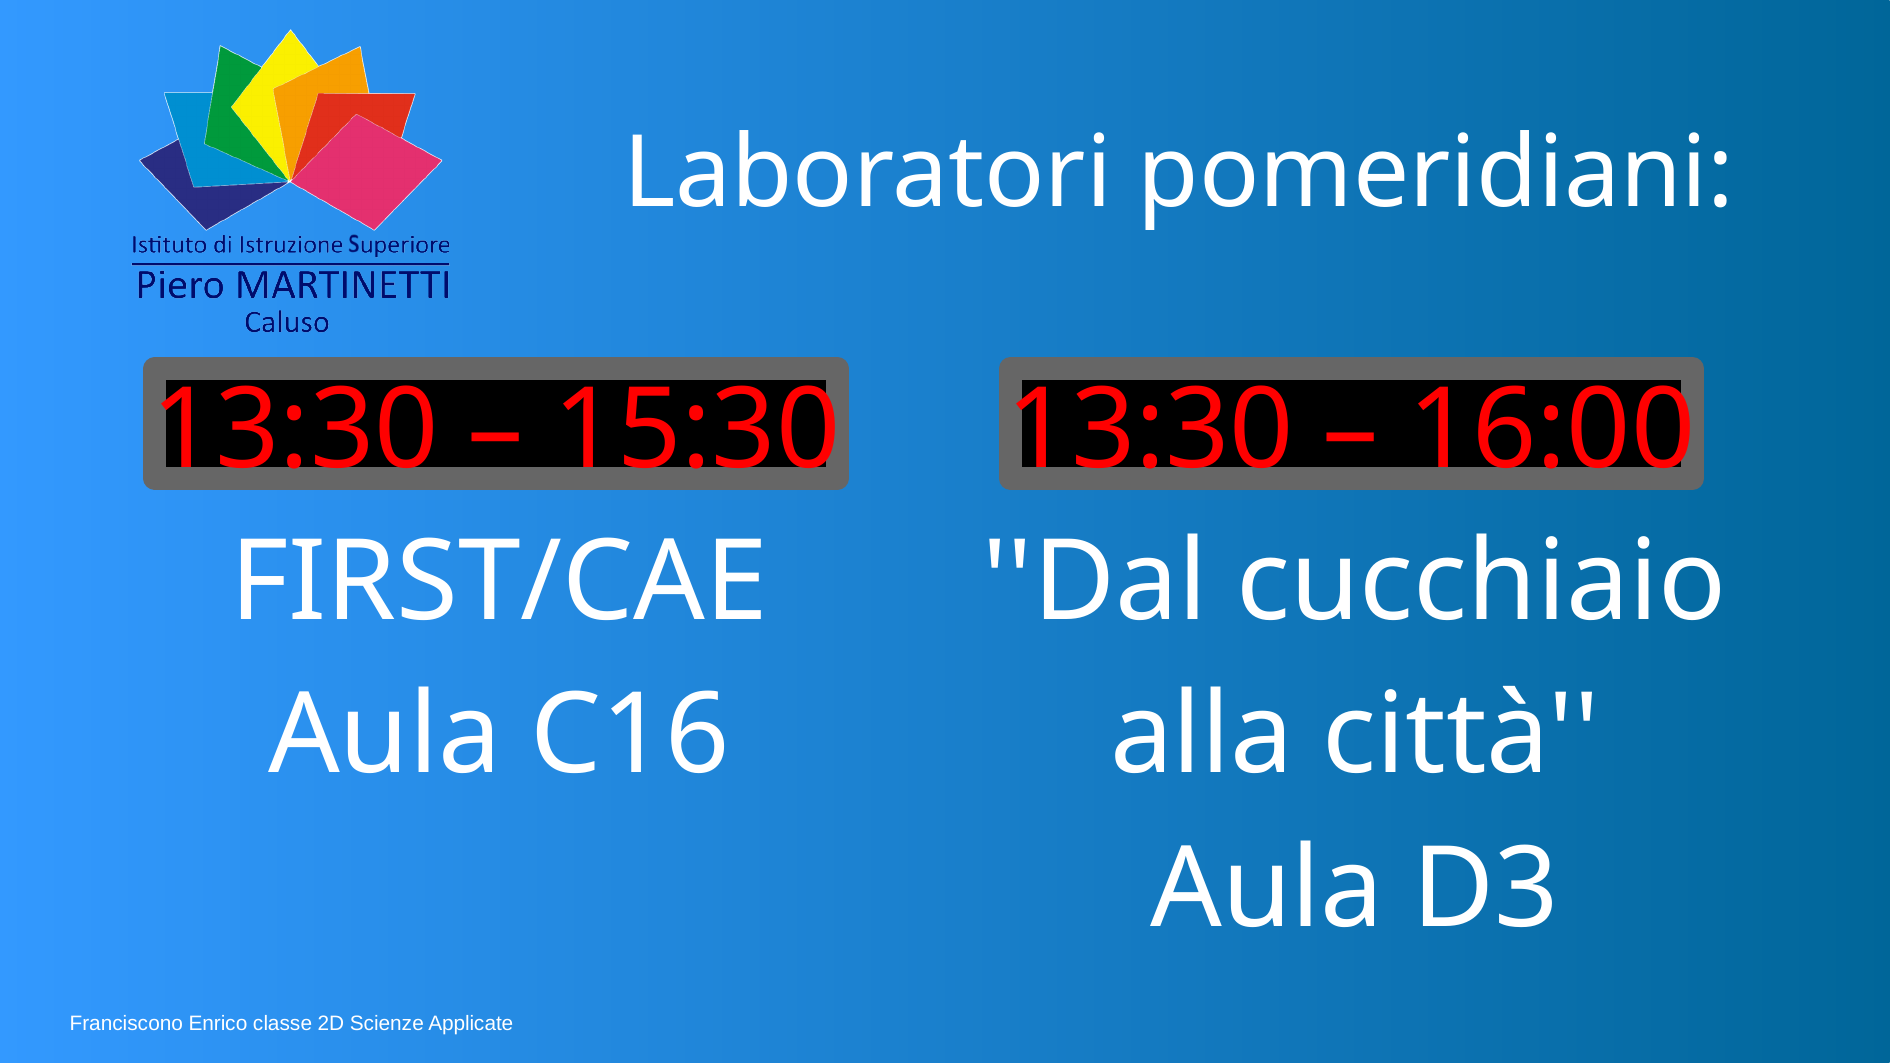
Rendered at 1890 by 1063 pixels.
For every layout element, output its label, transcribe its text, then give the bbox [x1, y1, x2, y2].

text_box Laboratori pomeridiani: [591, 91, 1861, 338]
text_box 13:30 – 16:00 [1010, 368, 1693, 479]
text_box Franciscono Enrico classe 2D Scienze Applicate [54, 1004, 628, 1063]
text_box 13:30 – 15:30 [154, 368, 838, 479]
picture [0, 23, 591, 355]
text_box FIRST/CAE Aula C16 [0, 491, 607, 1042]
text_box ''Dal cucchiaio alla città'' Aula D3 [607, 491, 1890, 1042]
